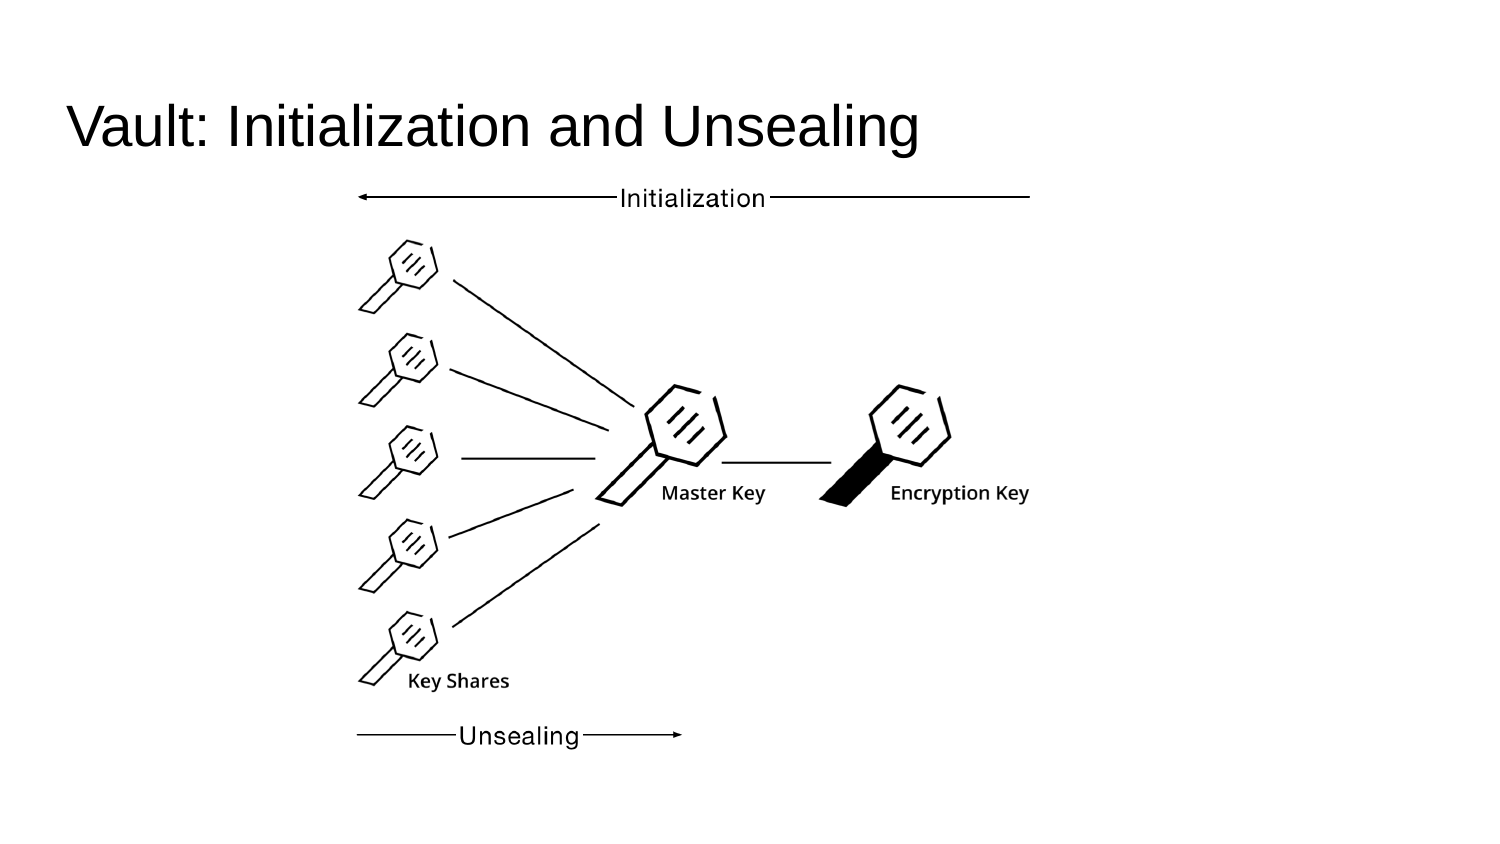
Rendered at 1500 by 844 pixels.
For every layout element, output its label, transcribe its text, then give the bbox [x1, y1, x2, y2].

title Vault: Initialization and Unsealing [51, 72, 1449, 167]
picture [356, 188, 1030, 750]
